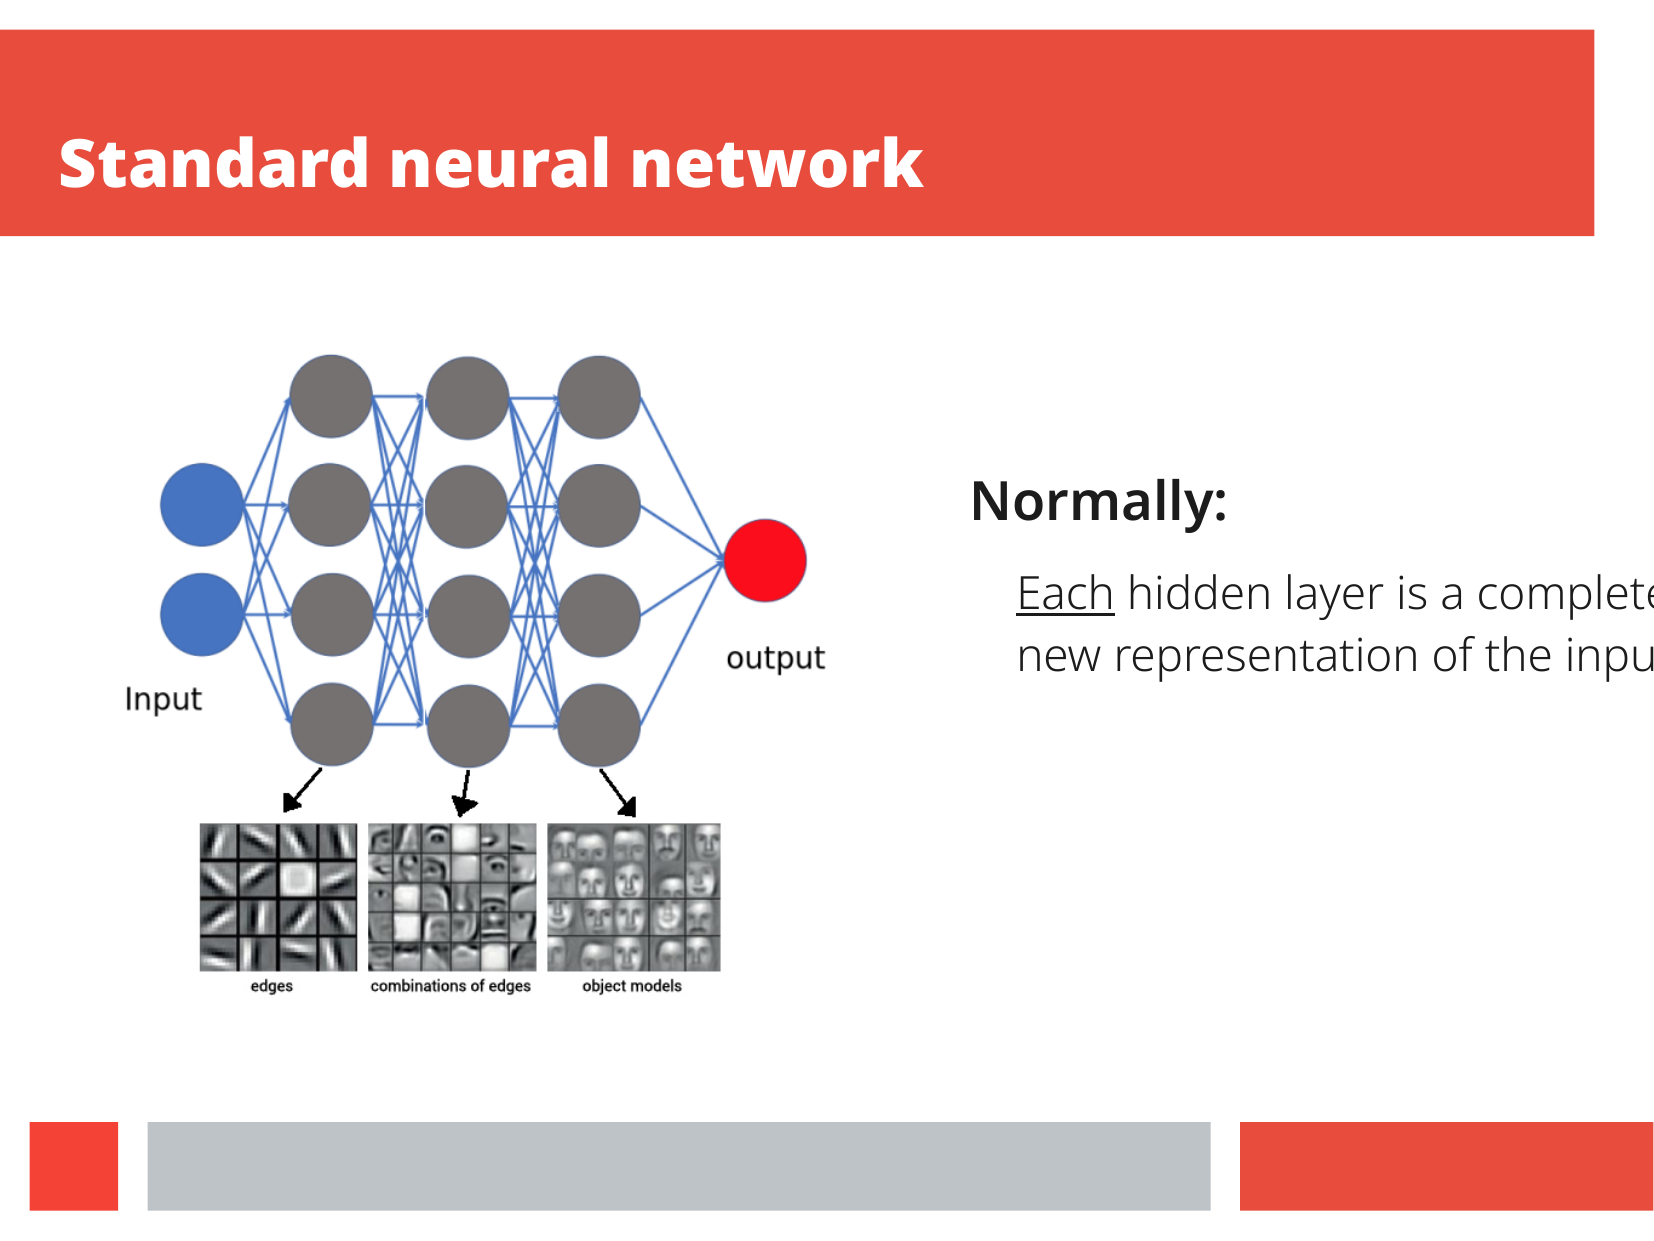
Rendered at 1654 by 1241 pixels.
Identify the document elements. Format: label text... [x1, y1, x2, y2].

list Normally: Each hidden layer is a completely new representation of the input [969, 462, 1654, 1231]
picture [120, 344, 843, 1008]
title Standard neural network [59, 59, 1595, 207]
